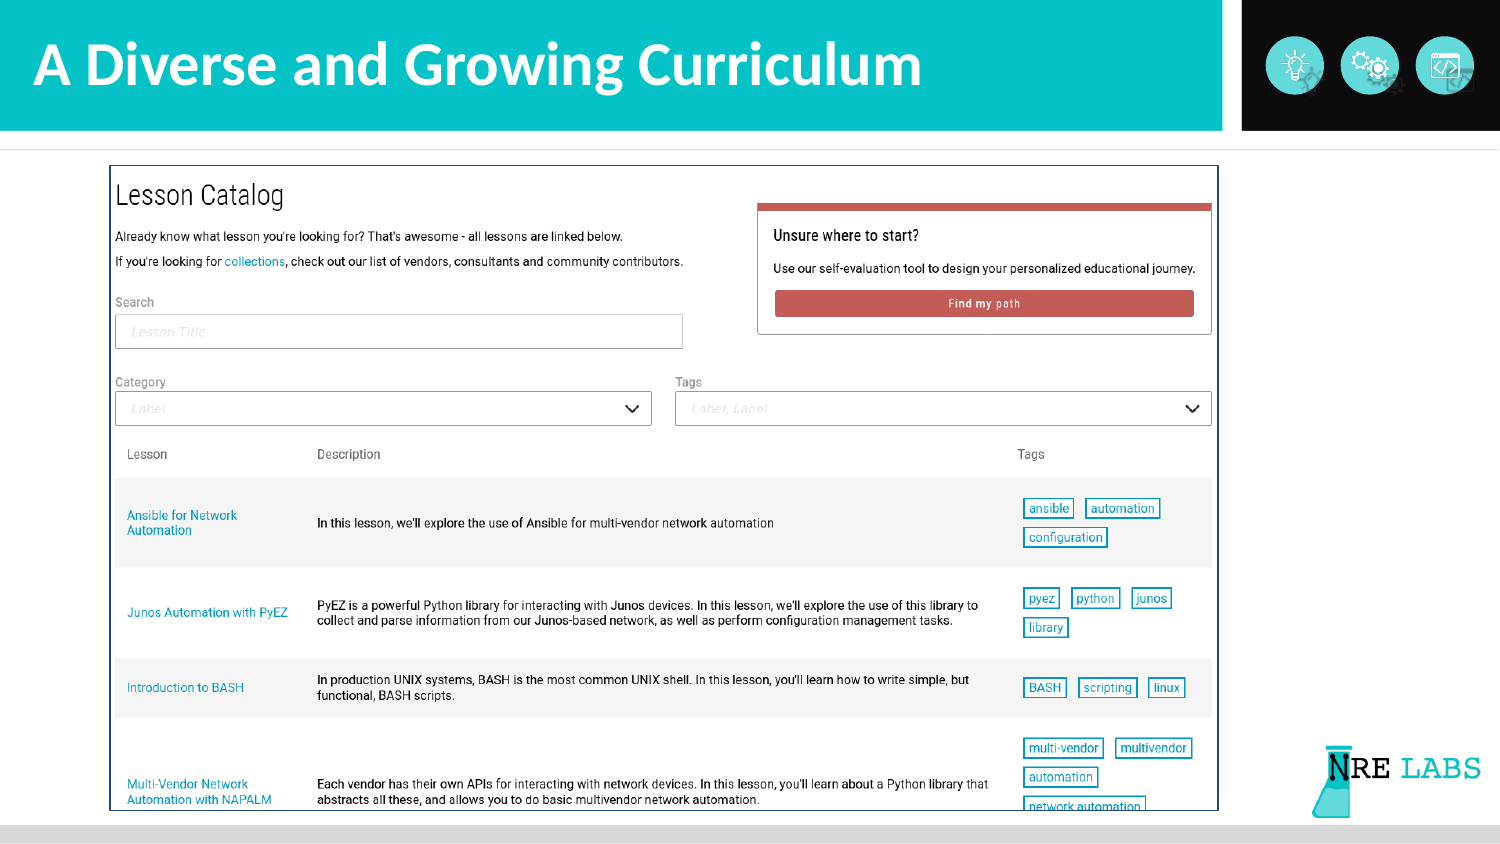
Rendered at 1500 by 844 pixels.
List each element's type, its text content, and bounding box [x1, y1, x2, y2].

picture [110, 166, 1218, 810]
list A Diverse and Growing Curriculum [18, 16, 1126, 105]
picture [1026, 798, 1144, 810]
picture [1425, 45, 1465, 86]
picture [1347, 42, 1393, 88]
picture [1312, 735, 1500, 818]
picture [1272, 42, 1318, 88]
